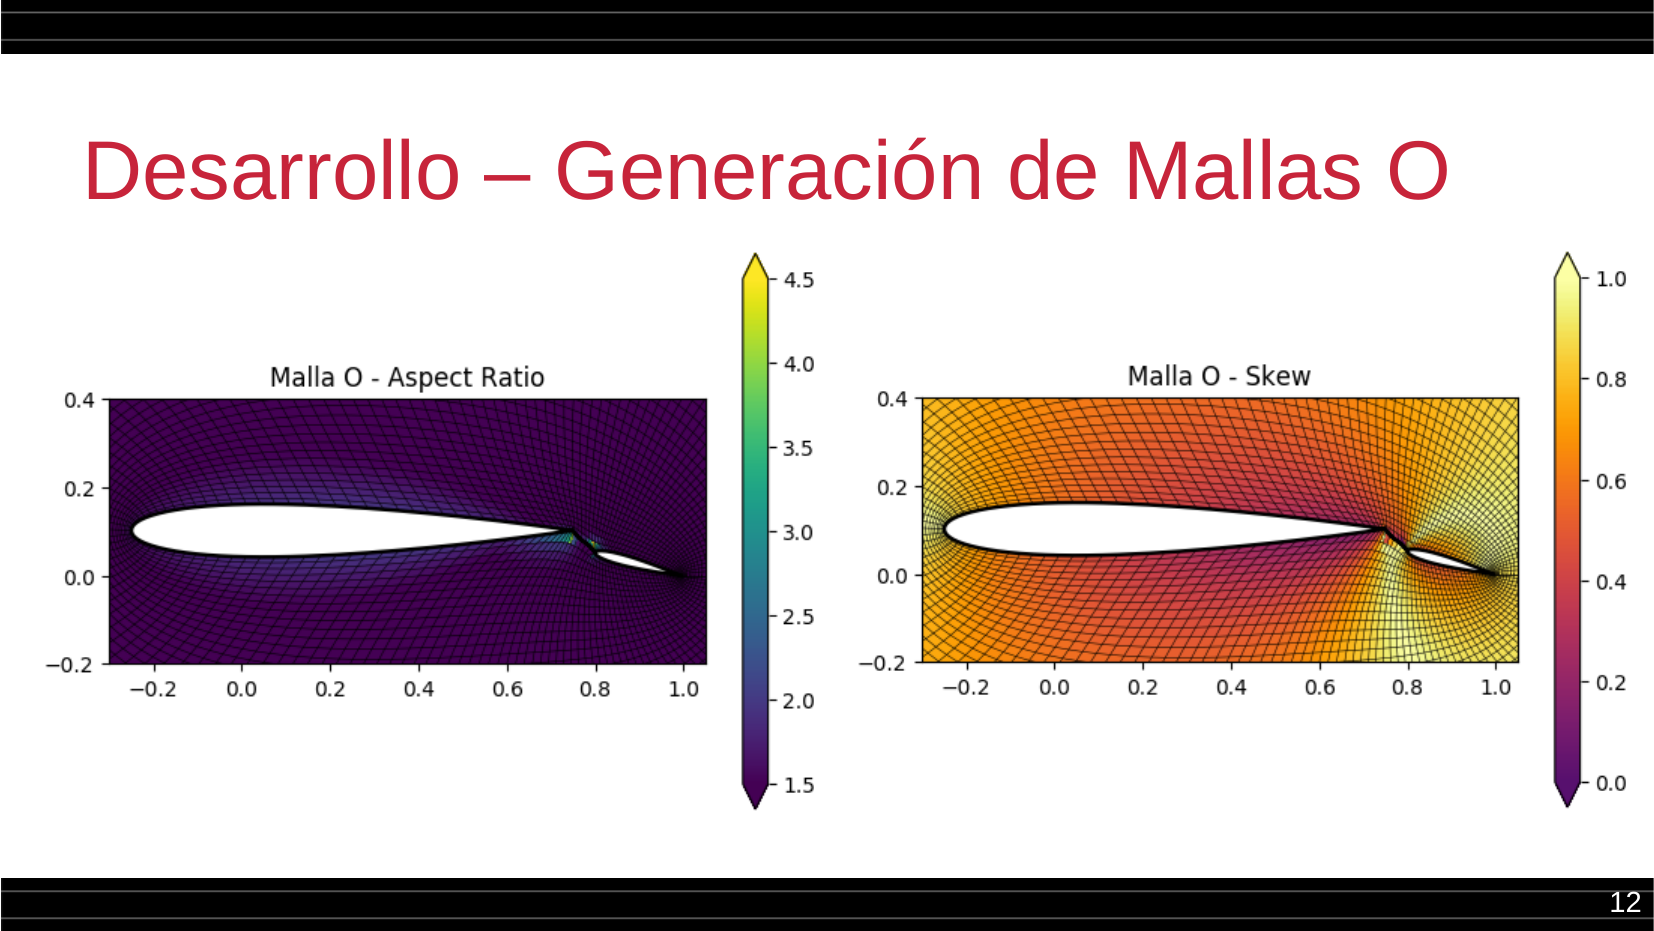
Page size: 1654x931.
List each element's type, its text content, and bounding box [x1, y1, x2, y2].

picture [1, 0, 1654, 54]
picture [850, 246, 1635, 815]
picture [37, 247, 823, 817]
picture [1, 878, 1654, 931]
title Desarrollo – Generación de Mallas O [82, 92, 1571, 249]
